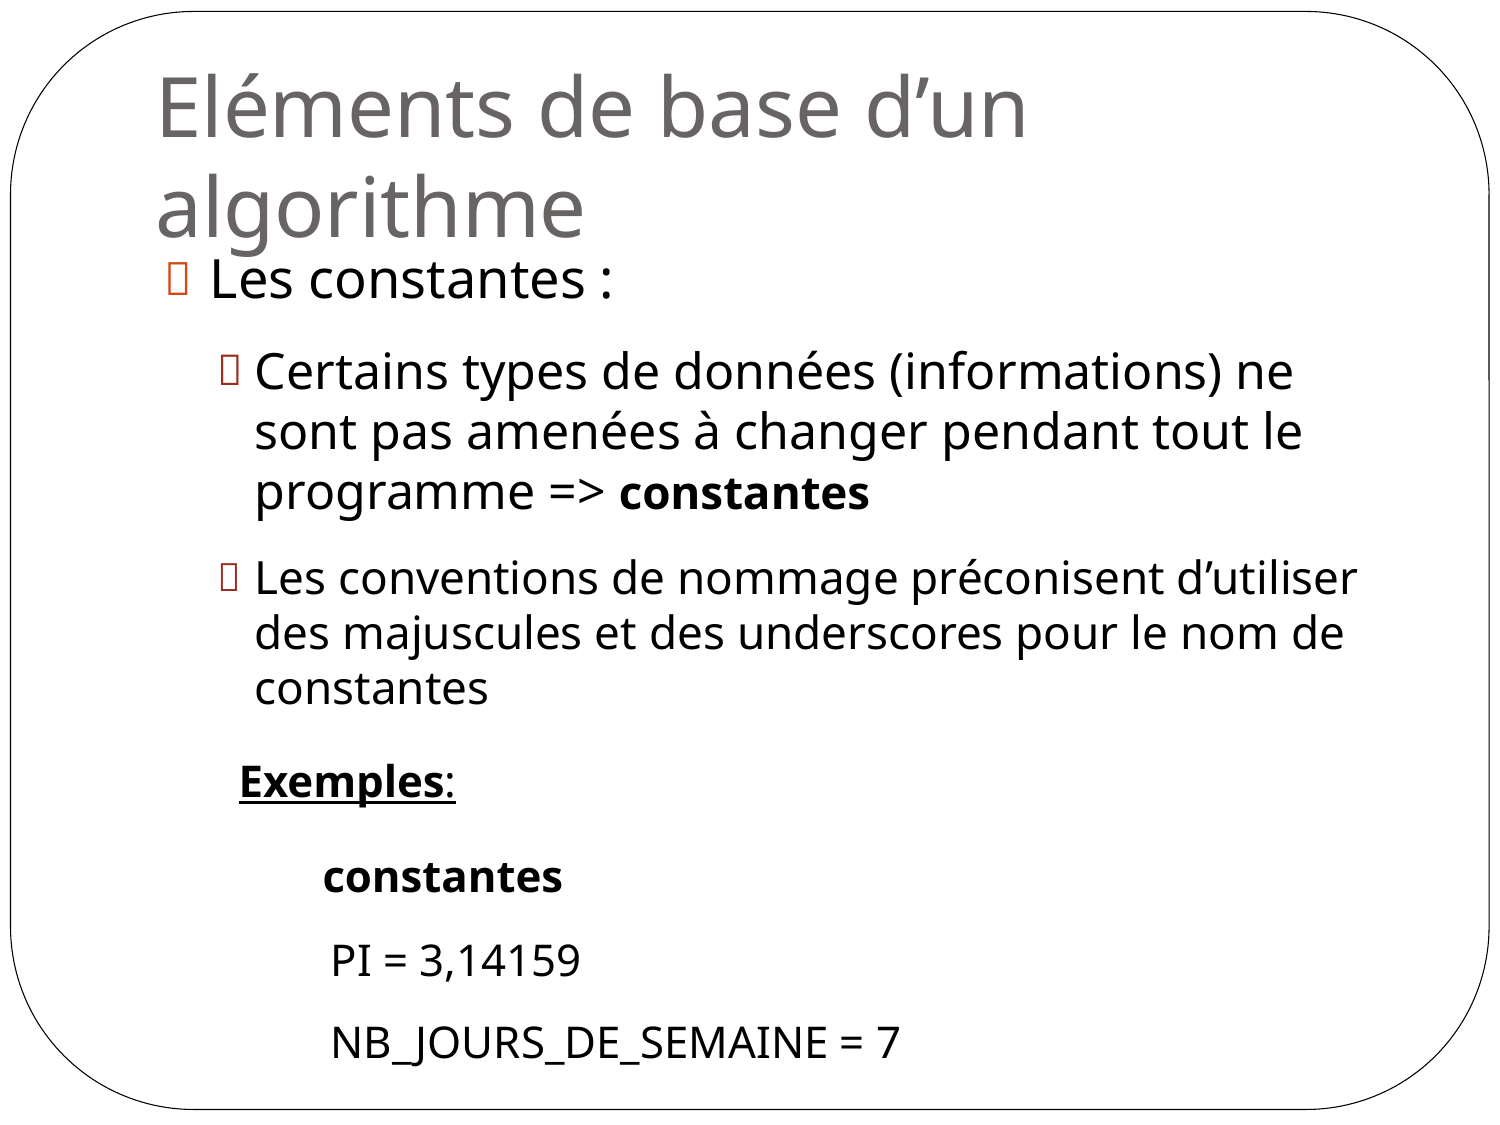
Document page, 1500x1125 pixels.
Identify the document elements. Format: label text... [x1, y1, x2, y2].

title Eléments de base d’un algorithme [140, 46, 1416, 198]
list Les constantes : Certains types de données (informations) ne sont pas amenées à changer pendant tout le programme => constantes Les conventions de nommage préconisent d’utiliser des majuscules et des underscores pour le nom de constantes Exemples: constantes PI = 3,14159 NB_JOURS_DE_SEMAINE = 7 [150, 237, 1425, 988]
